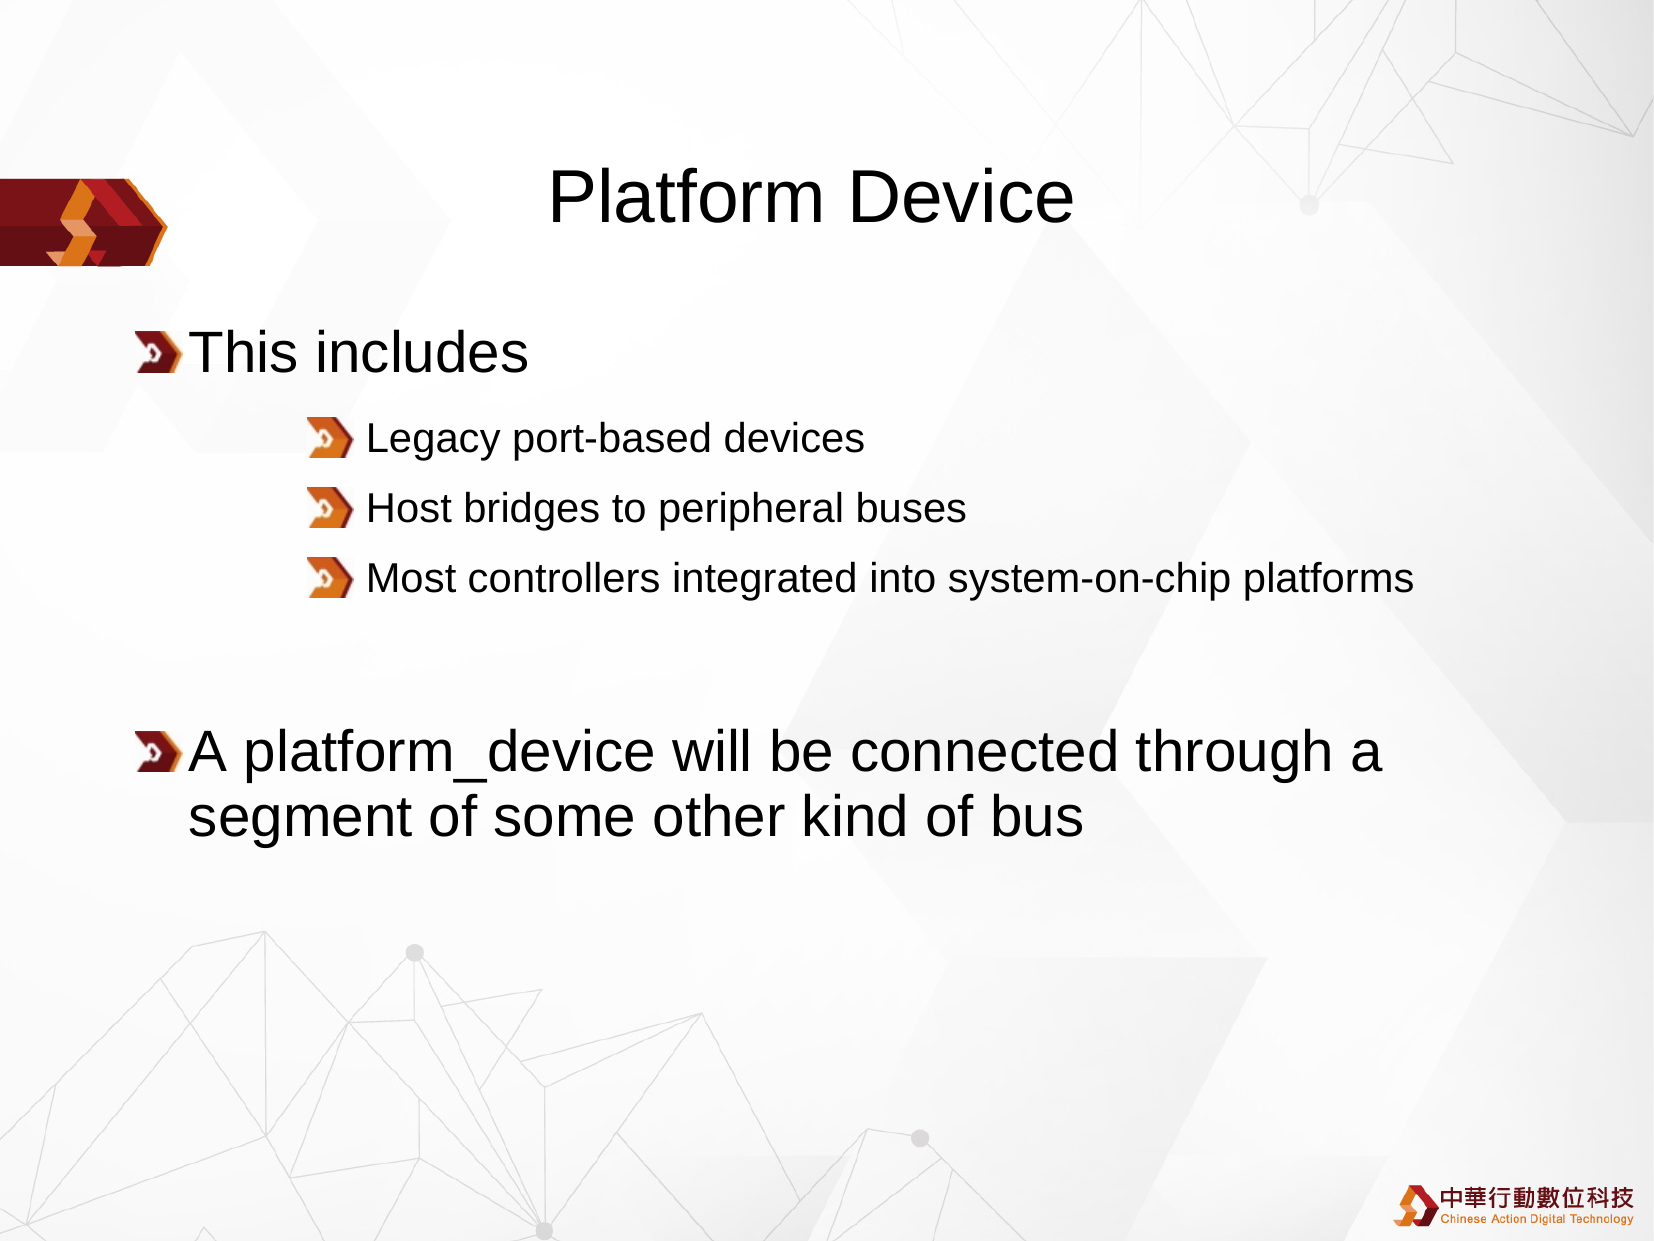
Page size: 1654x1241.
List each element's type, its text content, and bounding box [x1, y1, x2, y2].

picture [0, 0, 1654, 1241]
title Platform Device [118, 112, 1506, 281]
list This includes Legacy port-based devices Host bridges to peripheral buses Most controllers integrated into system-on-chip platforms A platform_device will be connected through a segment of some other kind of bus [118, 319, 1571, 1040]
